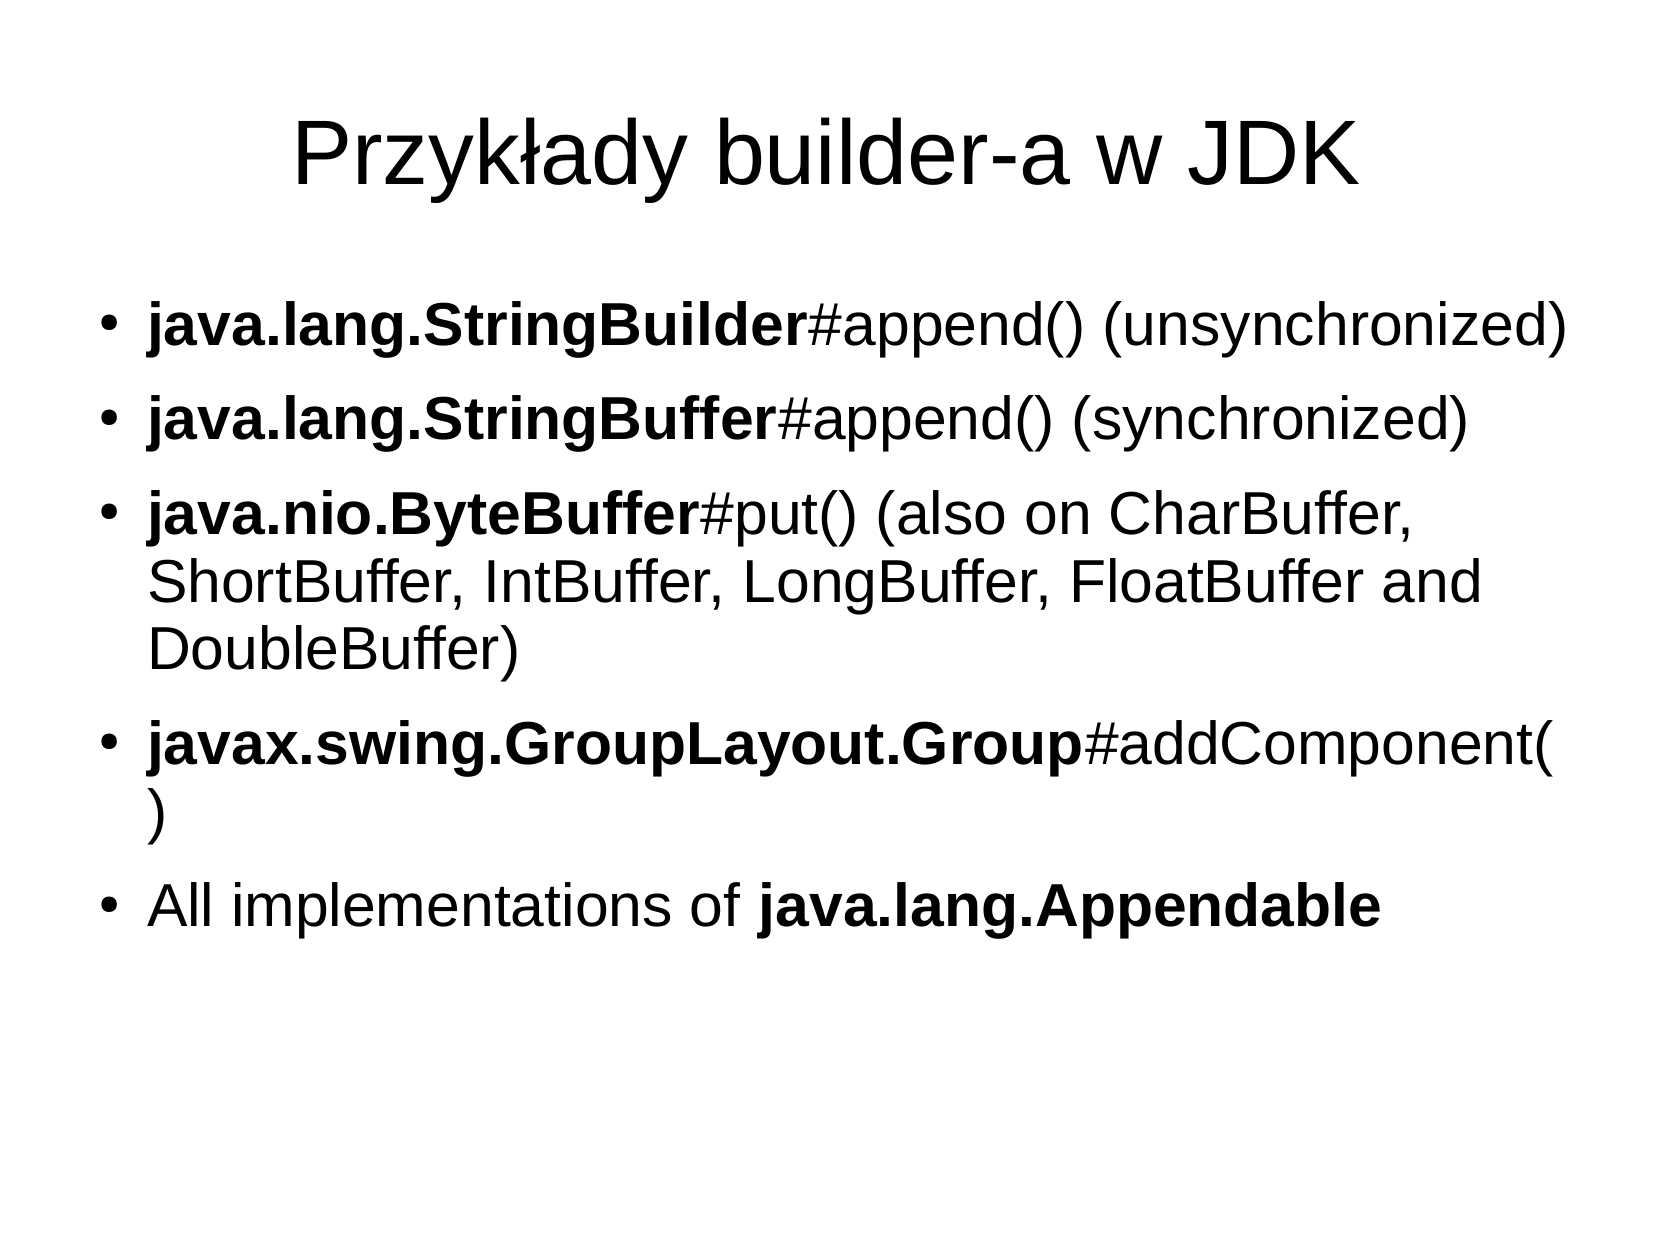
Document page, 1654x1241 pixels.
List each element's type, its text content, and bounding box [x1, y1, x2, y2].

list java.lang.StringBuilder#append() (unsynchronized) java.lang.StringBuffer#append() (synchronized) java.nio.ByteBuffer#put() (also on CharBuffer, ShortBuffer, IntBuffer, LongBuffer, FloatBuffer and DoubleBuffer) javax.swing.GroupLayout.Group#addComponent() All implementations of java.lang.Appendable [82, 290, 1571, 1010]
title Przykłady builder-a w JDK [82, 49, 1571, 257]
